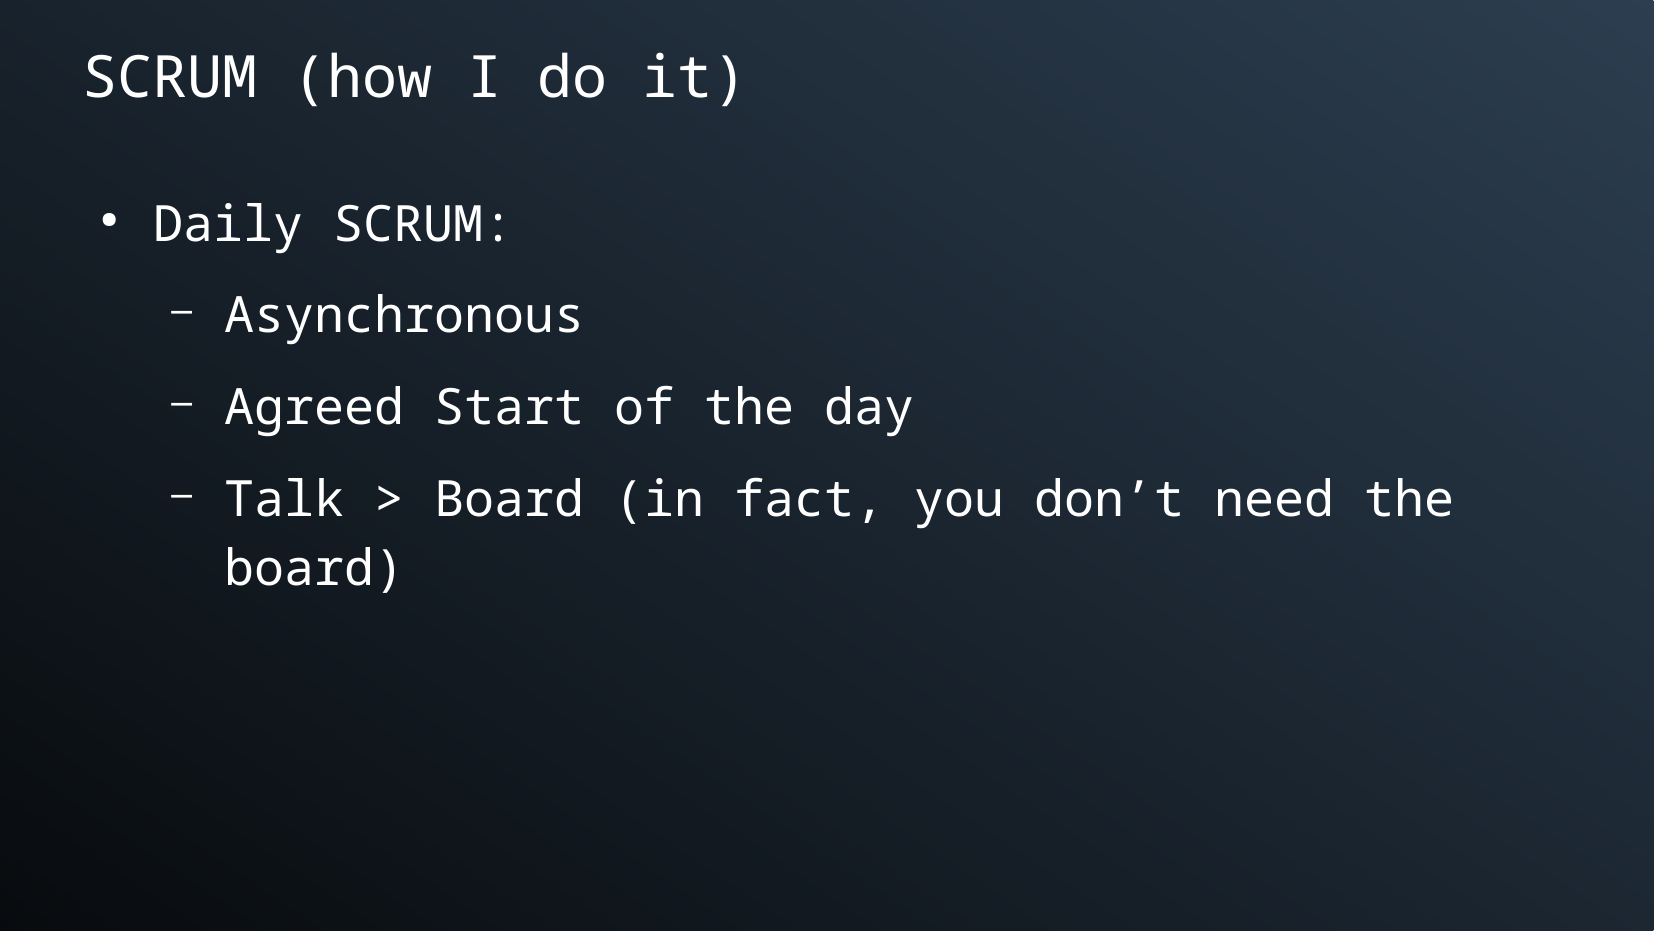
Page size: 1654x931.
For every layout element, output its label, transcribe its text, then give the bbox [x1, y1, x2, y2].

list Daily SCRUM: Asynchronous Agreed Start of the day Talk > Board (in fact, you don’t need the board) [82, 187, 1571, 826]
title SCRUM (how I do it) [82, 37, 1388, 113]
